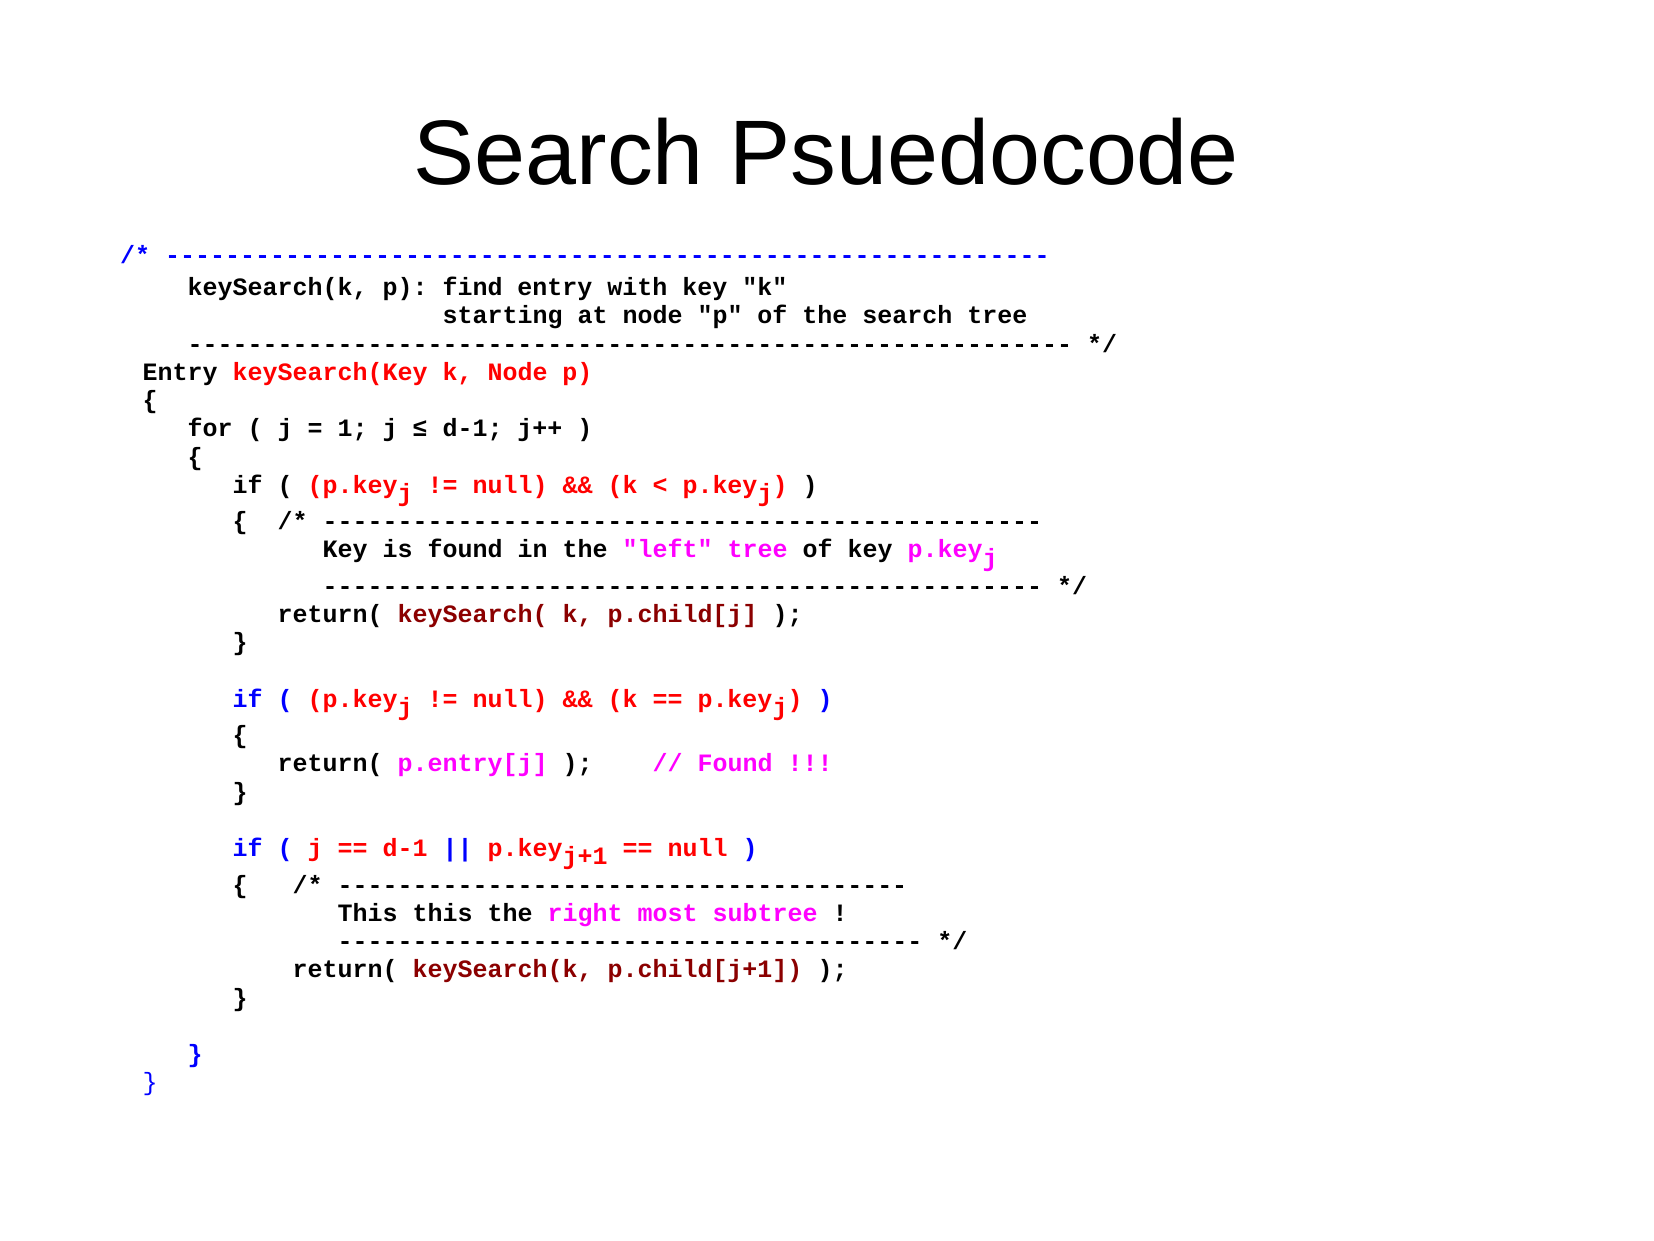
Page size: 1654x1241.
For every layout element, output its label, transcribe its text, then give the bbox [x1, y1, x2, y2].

text_box /* ----------------------------------------------------------- keySearch(k, p): find entry with key "k" starting at node "p" of the search tree ----------------------------------------------------------- */ Entry keySearch(Key k, Node p) { for ( j = 1; j ≤ d-1; j++ ) { if ( (p.keyj != null) && (k < p.keyj) ) { /* ------------------------------------------------ Key is found in the "left" tree of key p.keyj ------------------------------------------------ */ return( keySearch( k, p.child[j] ); } if ( (p.keyj != null) && (k == p.keyj) ) { return( p.entry[j] ); // Found !!! } if ( j == d-1 || p.keyj+1 == null ) { /* -------------------------------------- This this the right most subtree ! --------------------------------------- */ return( keySearch(k, p.child[j+1]) ); } } } [82, 225, 1238, 1134]
title Search Psuedocode [82, 49, 1571, 257]
